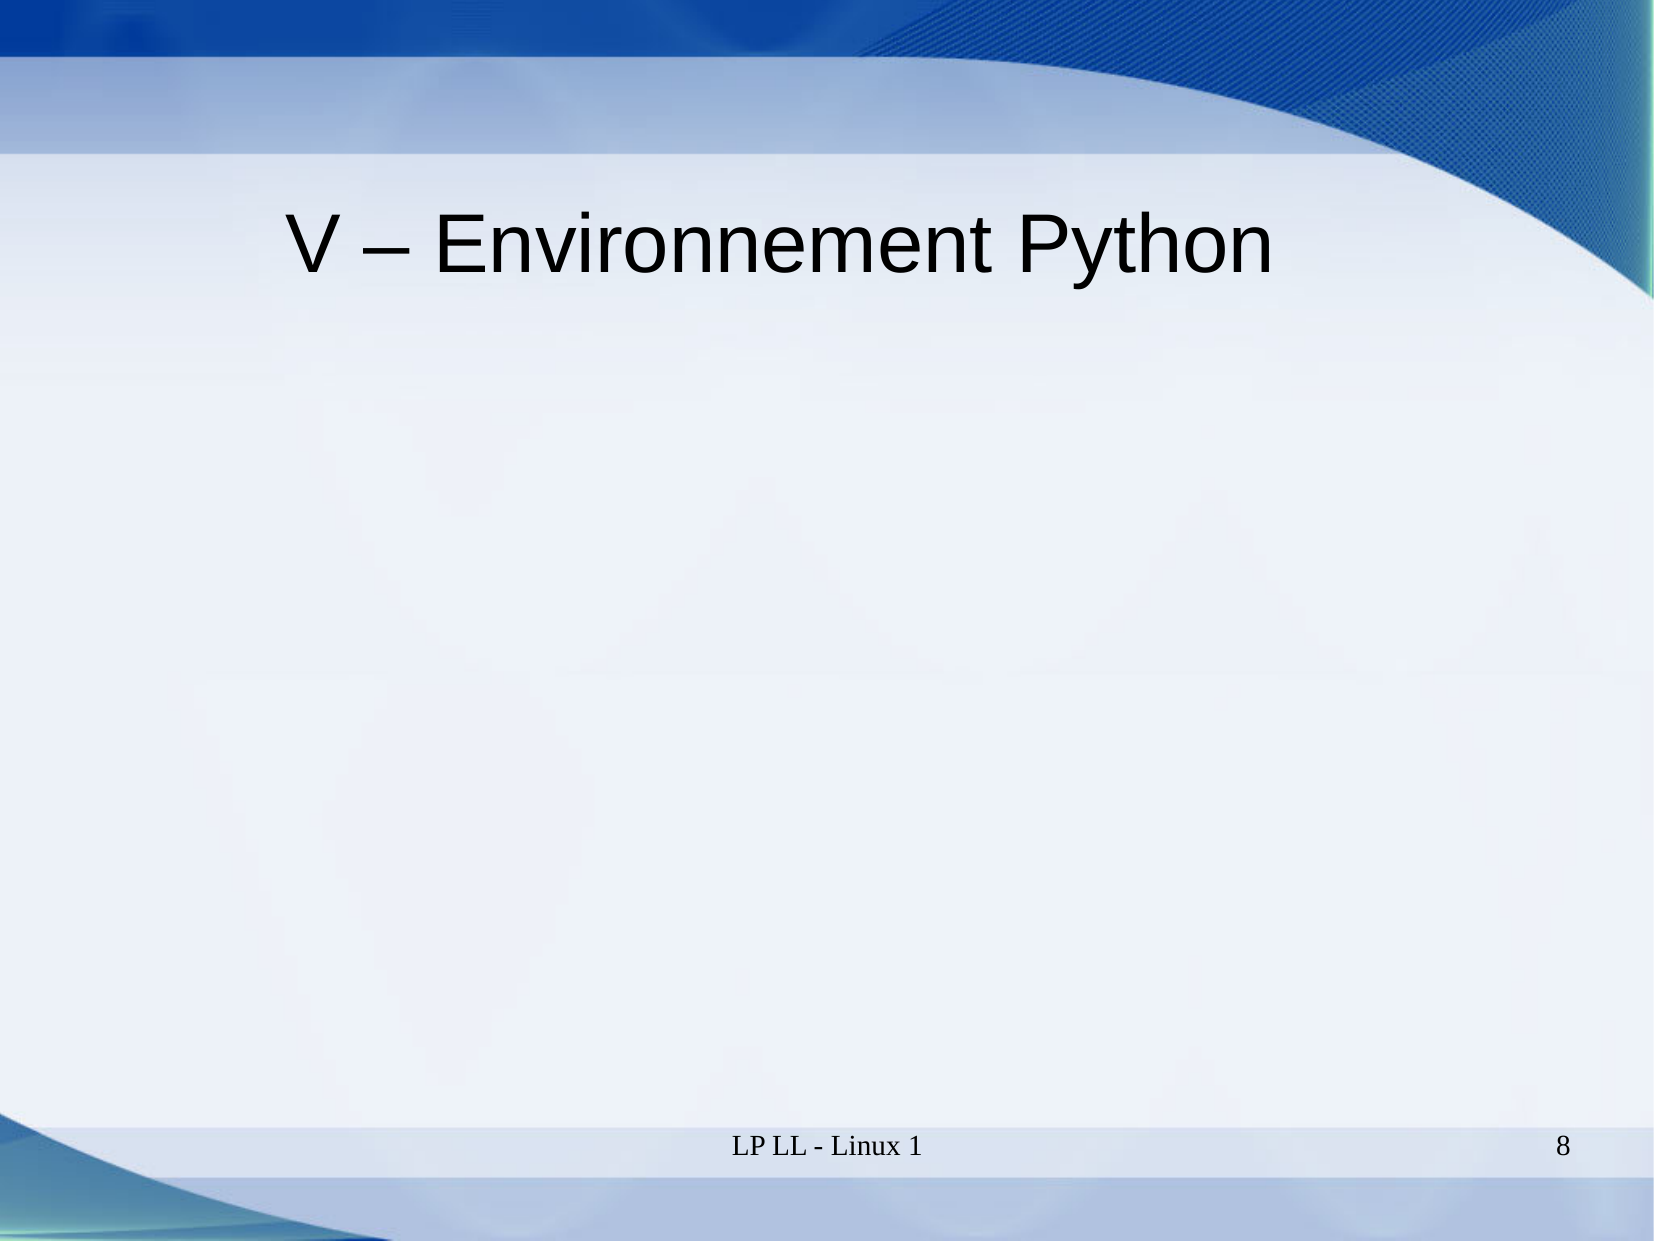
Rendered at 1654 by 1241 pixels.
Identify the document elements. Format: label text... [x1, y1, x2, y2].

picture [0, 0, 1654, 1241]
text_box V – Environnement Python [236, 144, 1325, 343]
